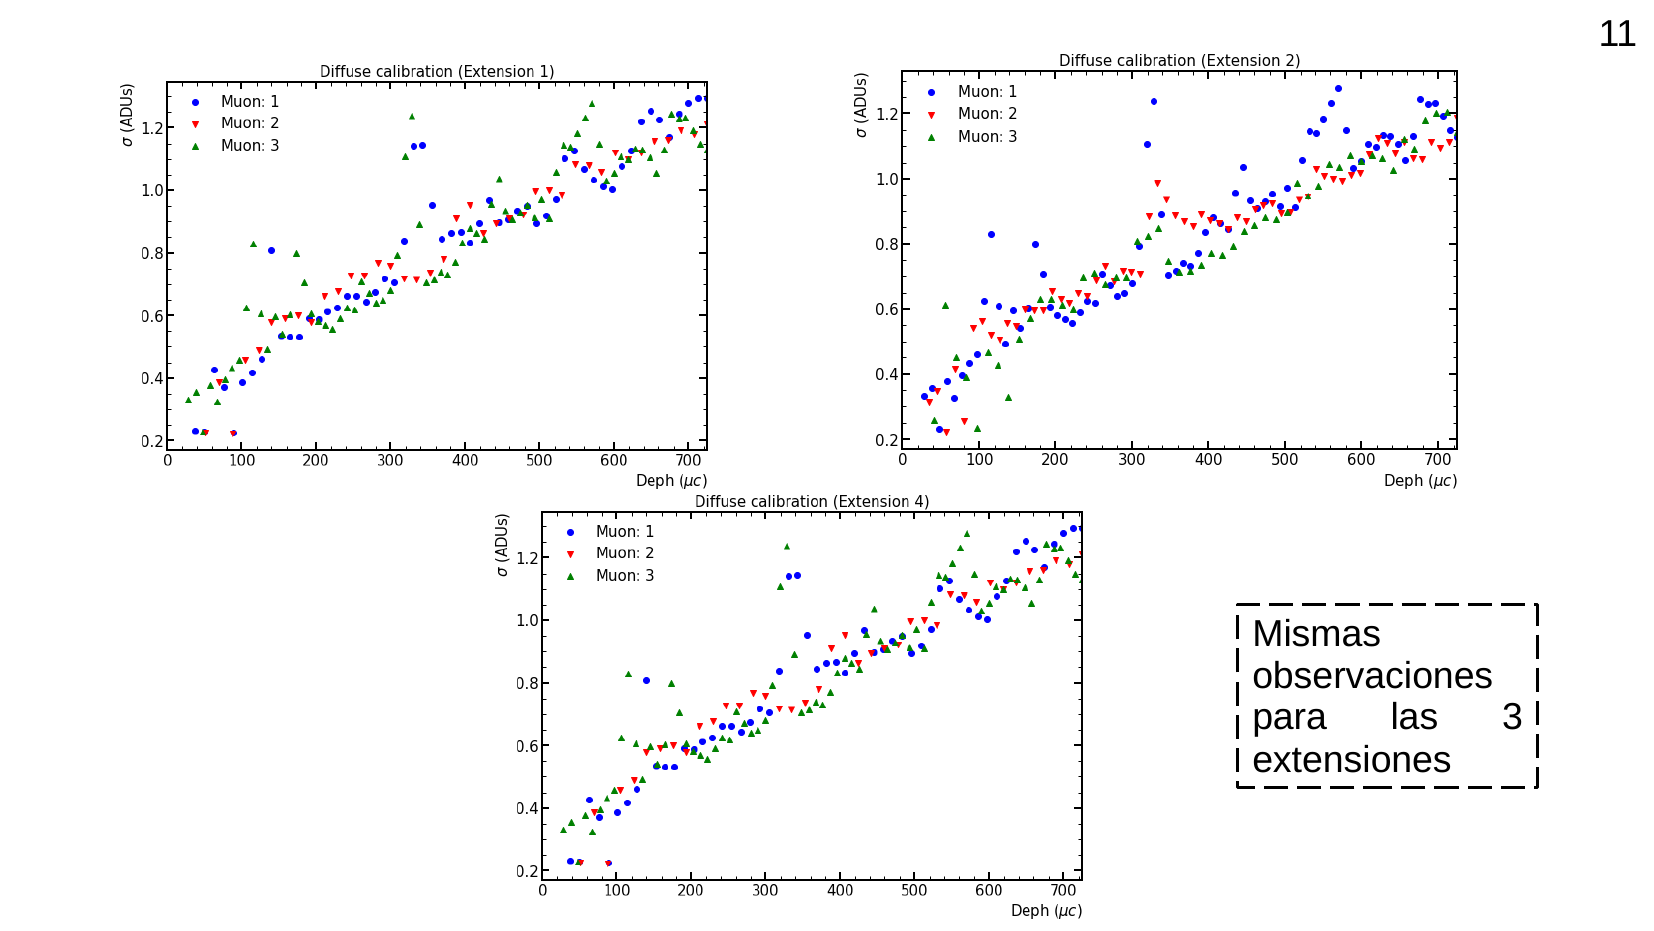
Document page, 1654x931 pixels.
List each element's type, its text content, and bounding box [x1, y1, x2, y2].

picture [112, 46, 1463, 927]
text_box <number> [1583, 4, 1654, 76]
text_box Mismas observaciones para las 3 extensiones [1237, 604, 1538, 788]
